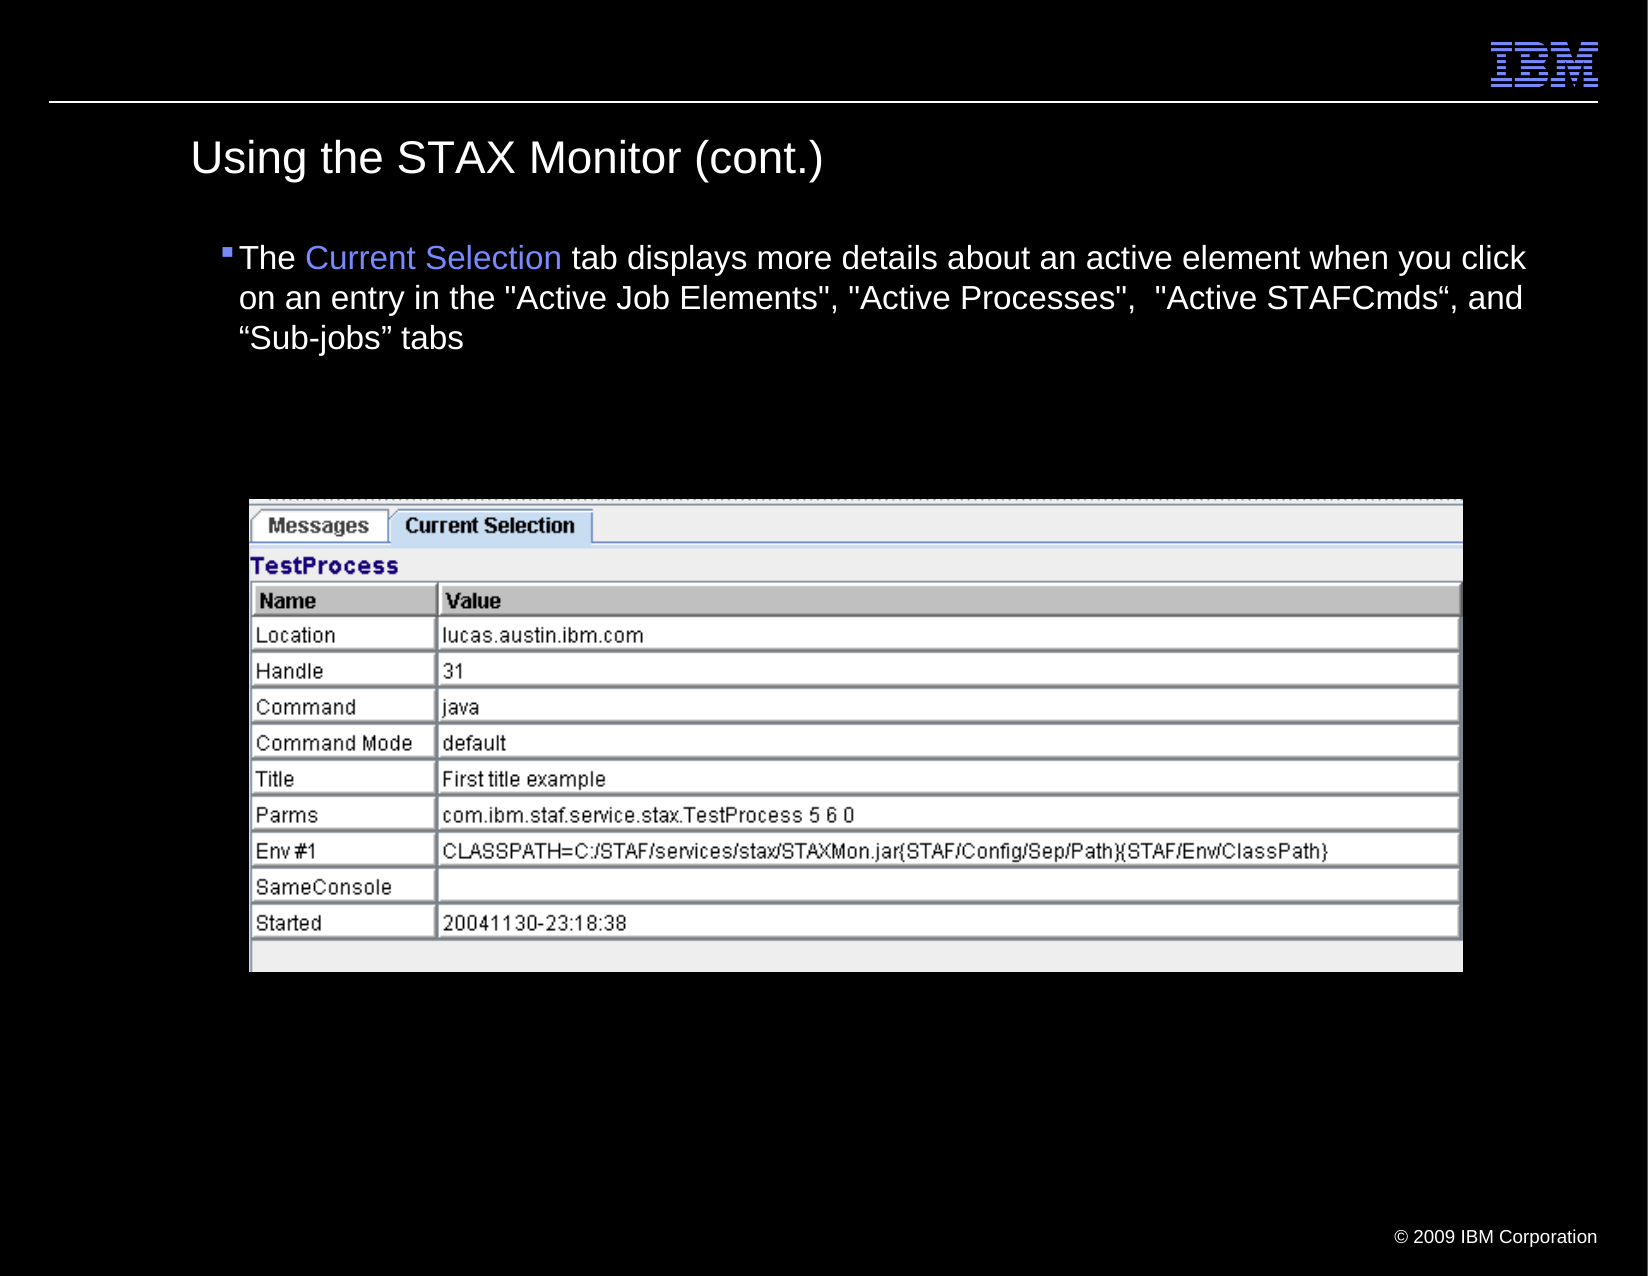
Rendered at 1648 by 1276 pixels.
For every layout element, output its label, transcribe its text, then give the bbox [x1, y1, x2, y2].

picture [1491, 42, 1598, 87]
text_box The Current Selection tab displays more details about an active element when you click on an entry in the "Active Job Elements", "Active Processes", "Active STAFCmds“, and “Sub-jobs” tabs [219, 236, 1570, 357]
title Using the STAX Monitor (cont.) [173, 125, 1648, 219]
picture [249, 499, 1463, 972]
